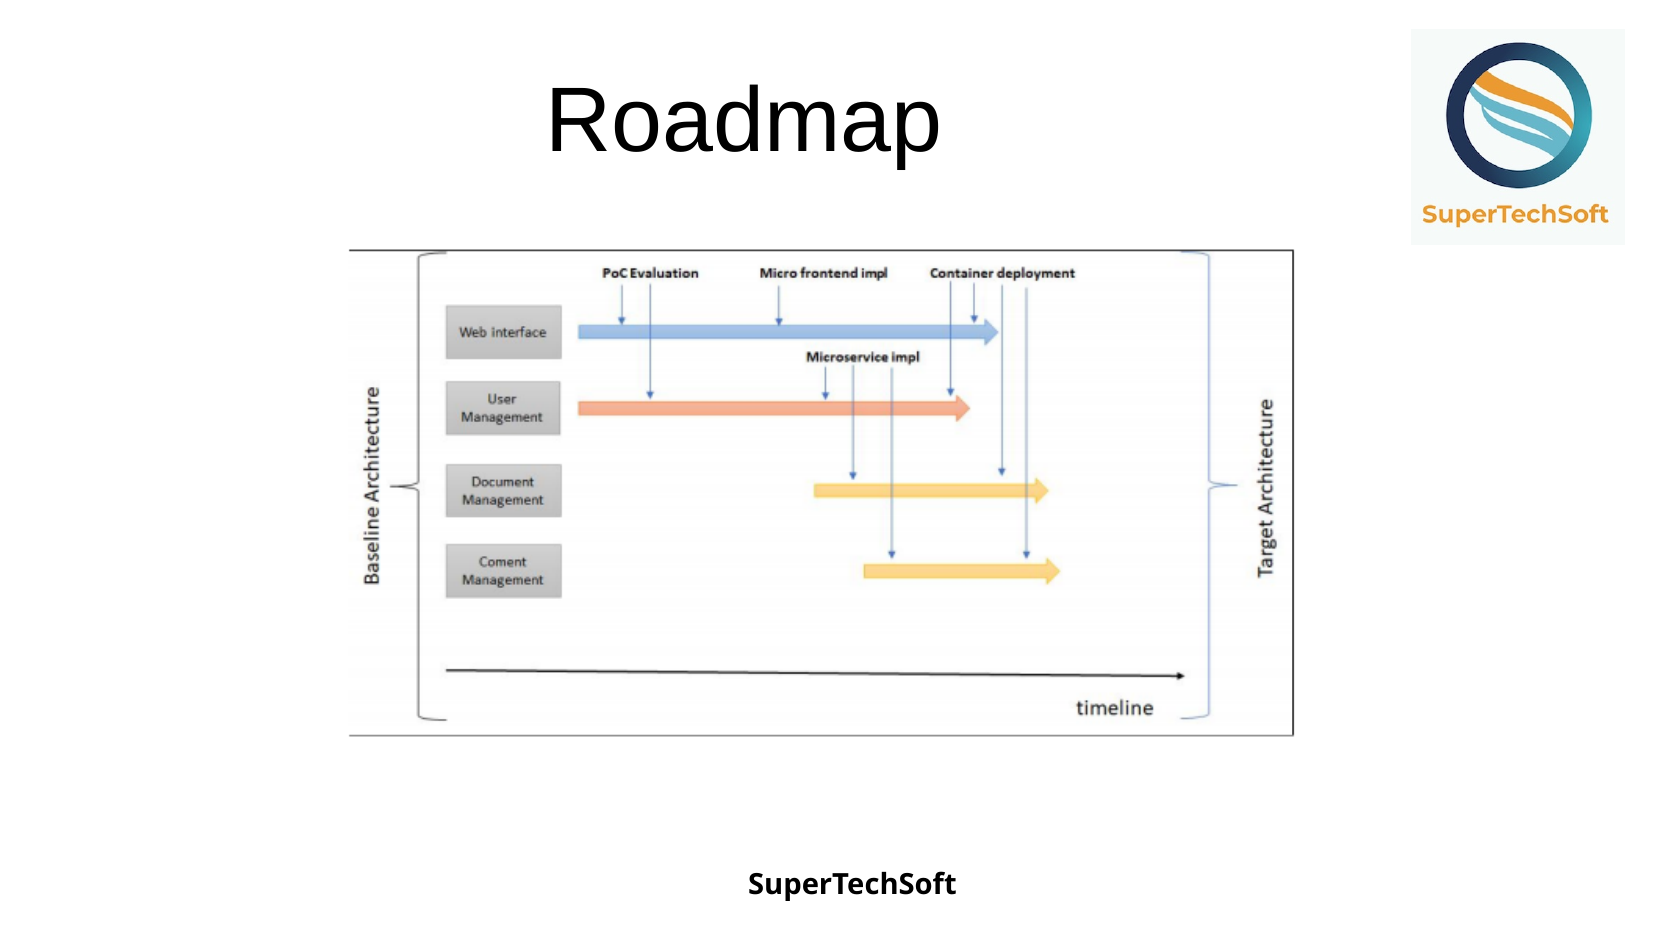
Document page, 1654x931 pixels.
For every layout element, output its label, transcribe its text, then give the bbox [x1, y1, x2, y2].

picture [1411, 29, 1625, 245]
title Roadmap [88, 51, 1400, 178]
text_box SuperTechSoft [590, 851, 1115, 916]
picture [265, 206, 1352, 779]
